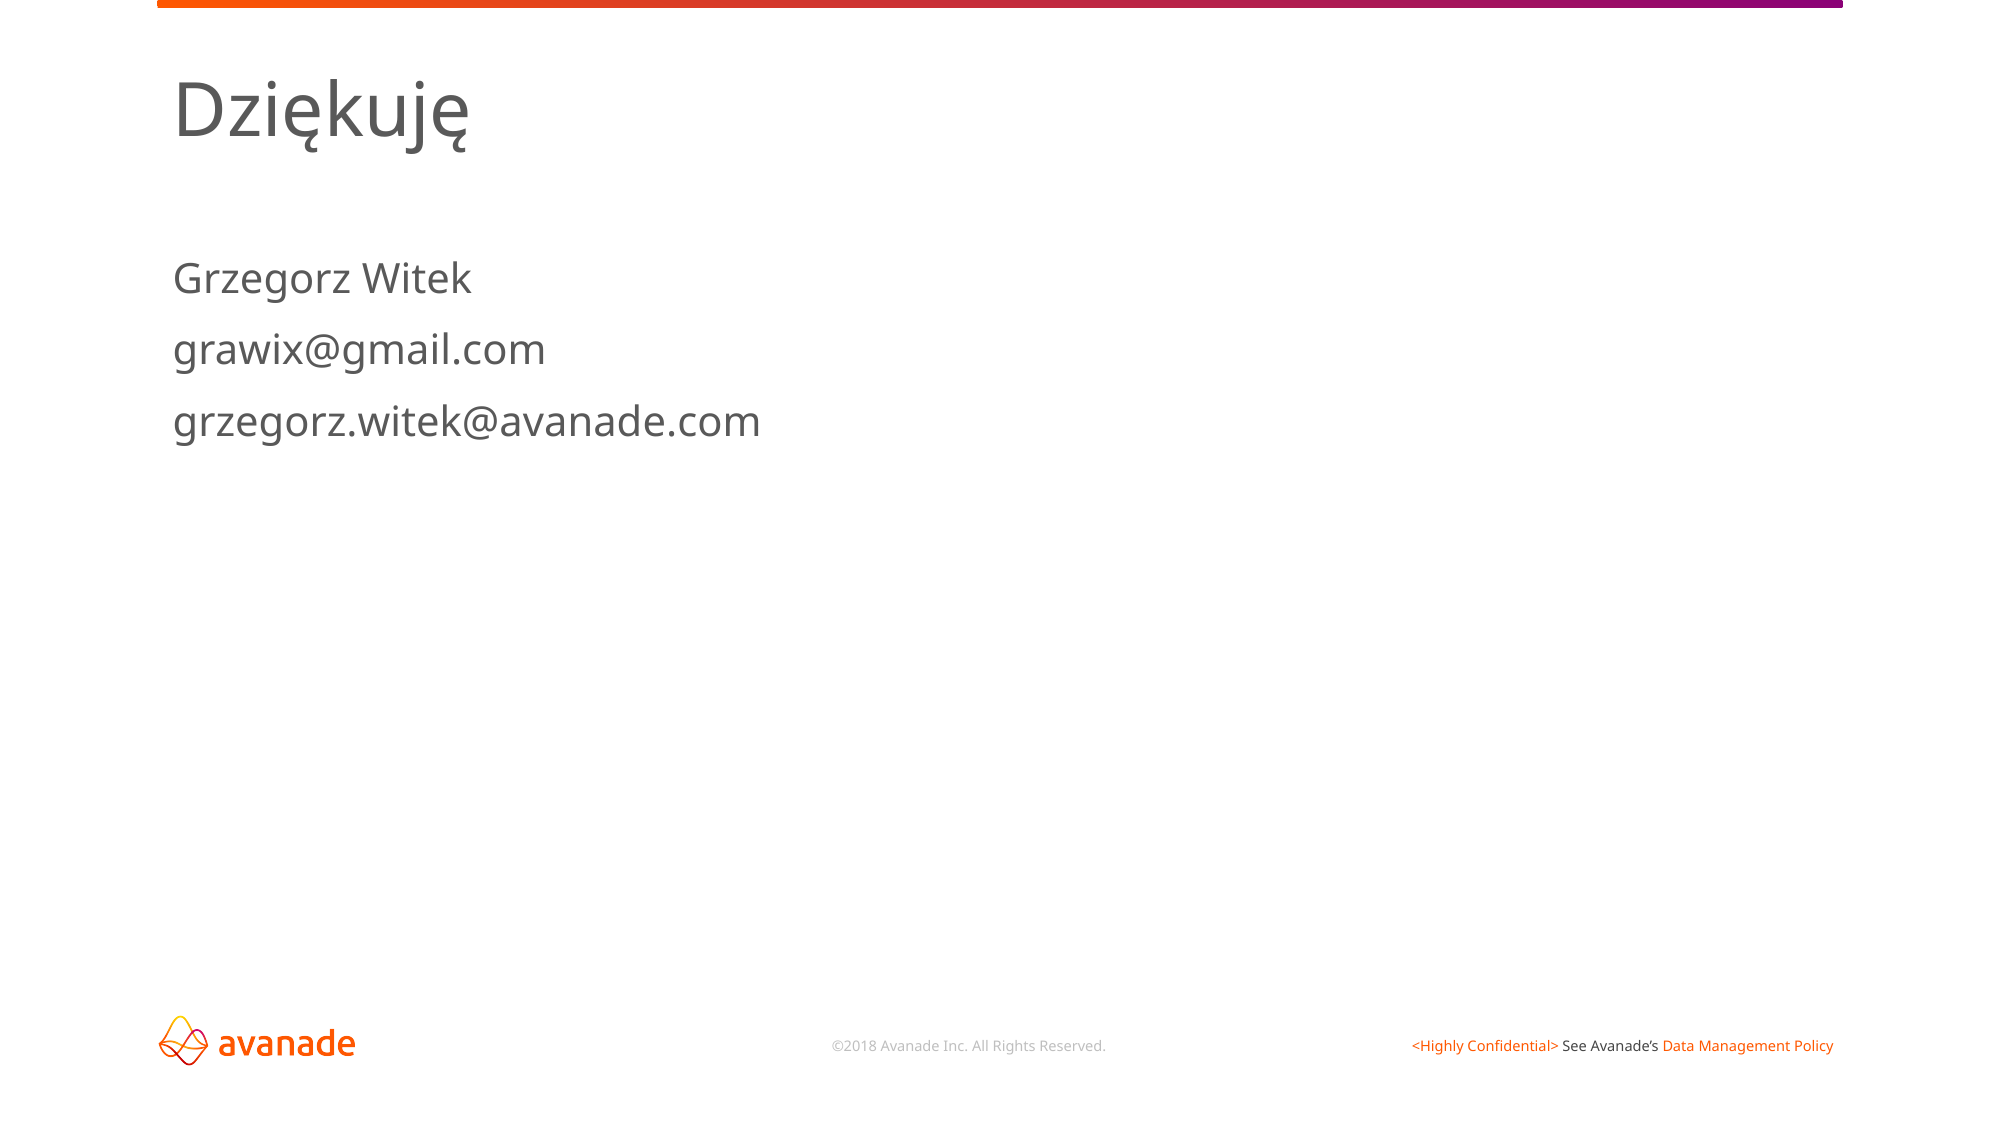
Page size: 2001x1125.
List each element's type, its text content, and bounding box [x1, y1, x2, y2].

list Grzegorz Witek grawix@gmail.com grzegorz.witek@avanade.com [157, 249, 1843, 964]
title Dziękuję [157, 64, 1843, 228]
